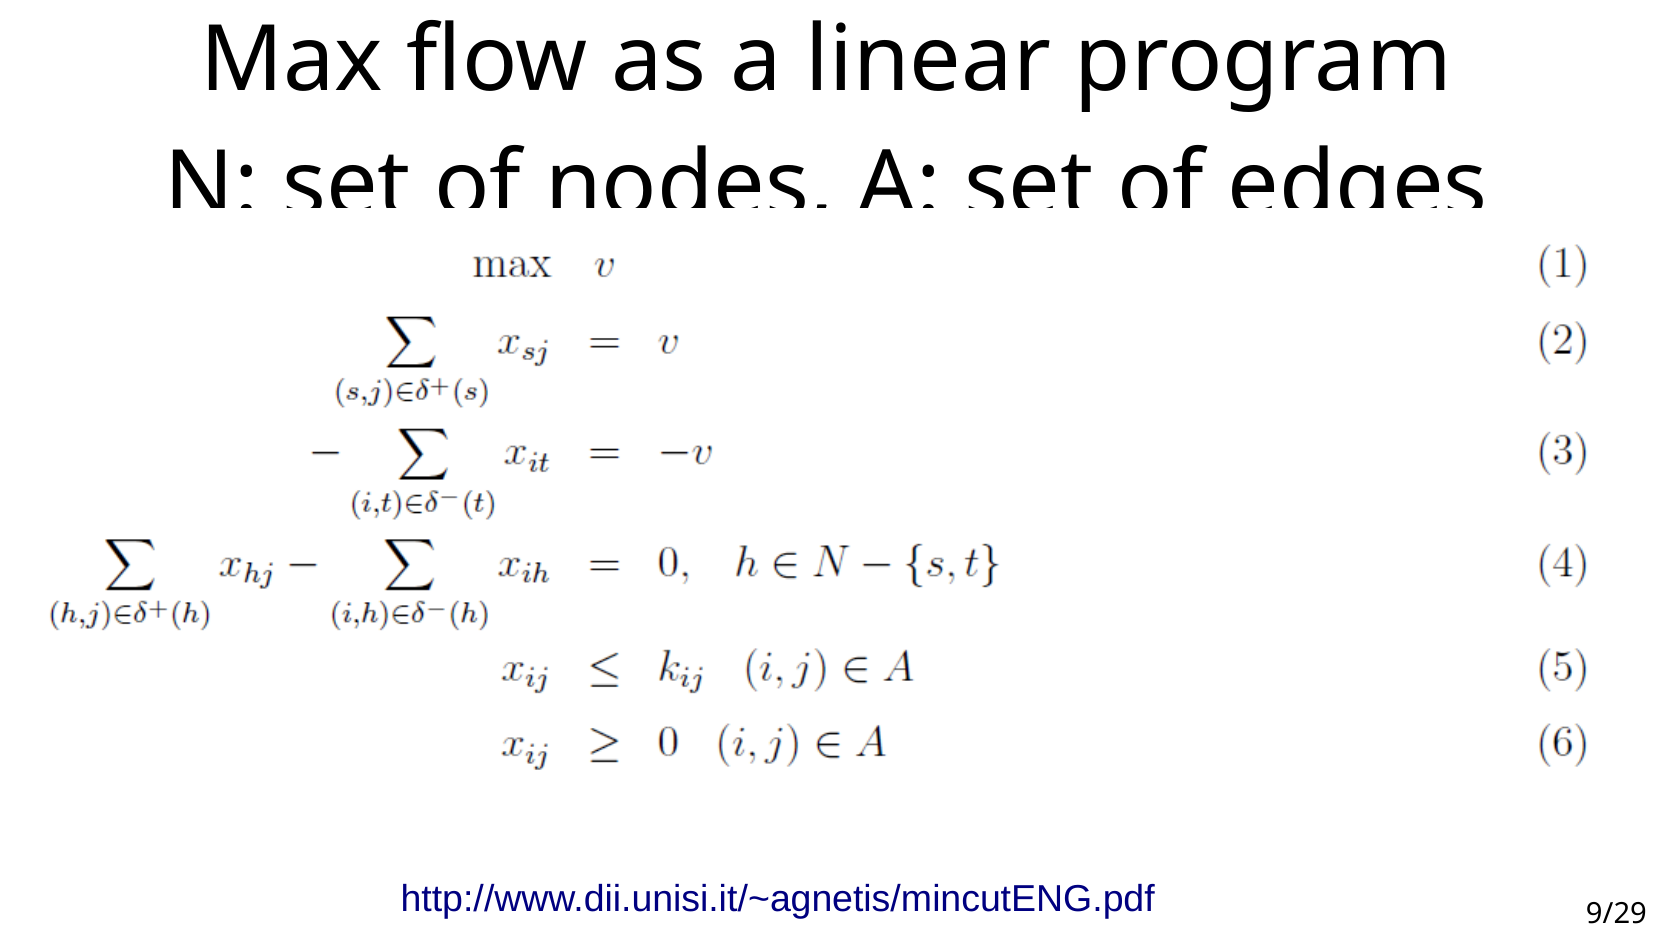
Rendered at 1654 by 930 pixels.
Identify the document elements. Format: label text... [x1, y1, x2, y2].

text_box http://www.dii.unisi.it/~agnetis/mincutENG.pdf [385, 870, 1321, 930]
title Max flow as a linear program N: set of nodes, A: set of edges [82, 14, 1571, 208]
picture [30, 208, 1621, 793]
